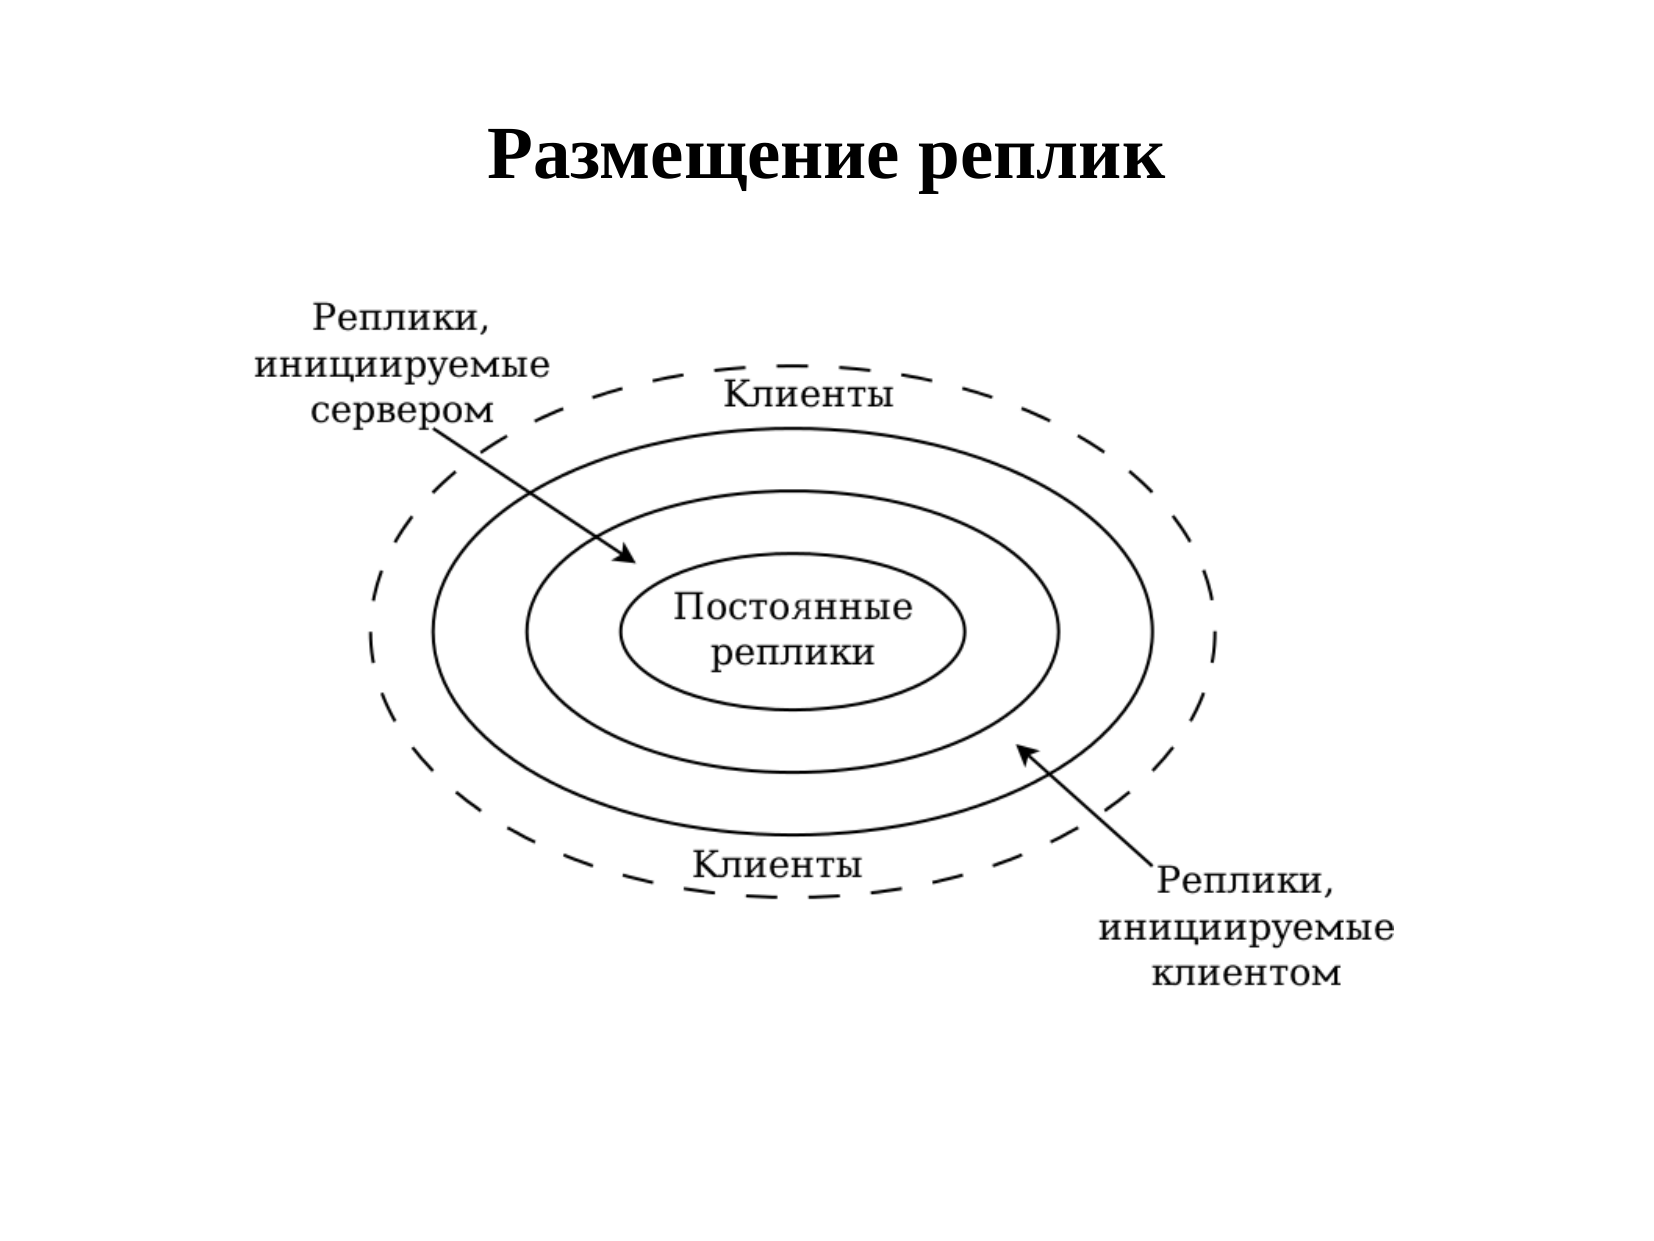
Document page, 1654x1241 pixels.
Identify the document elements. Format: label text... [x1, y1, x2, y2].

title Размещение реплик [82, 49, 1571, 257]
picture [254, 291, 1394, 1004]
